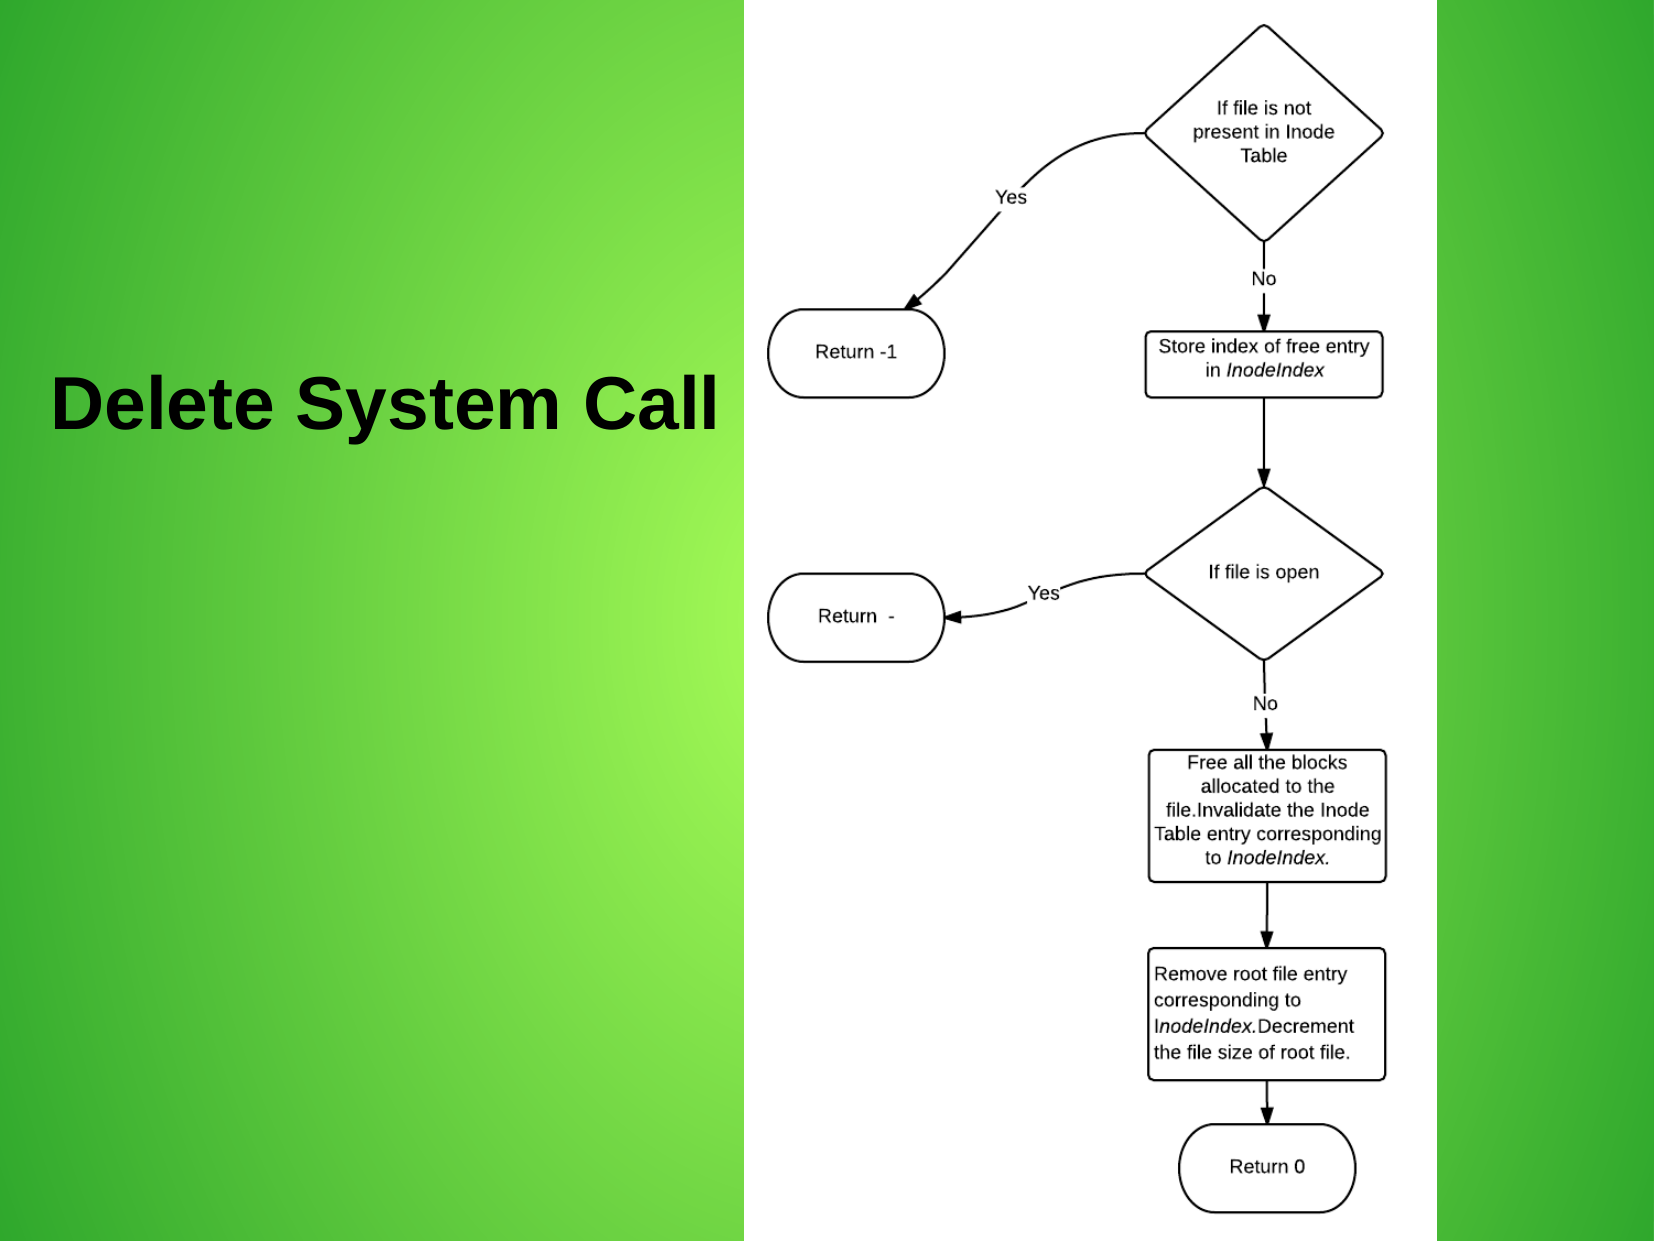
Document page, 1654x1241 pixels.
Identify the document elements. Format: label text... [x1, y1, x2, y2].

text_box Delete System Call [35, 354, 756, 454]
picture [744, 0, 1437, 1241]
